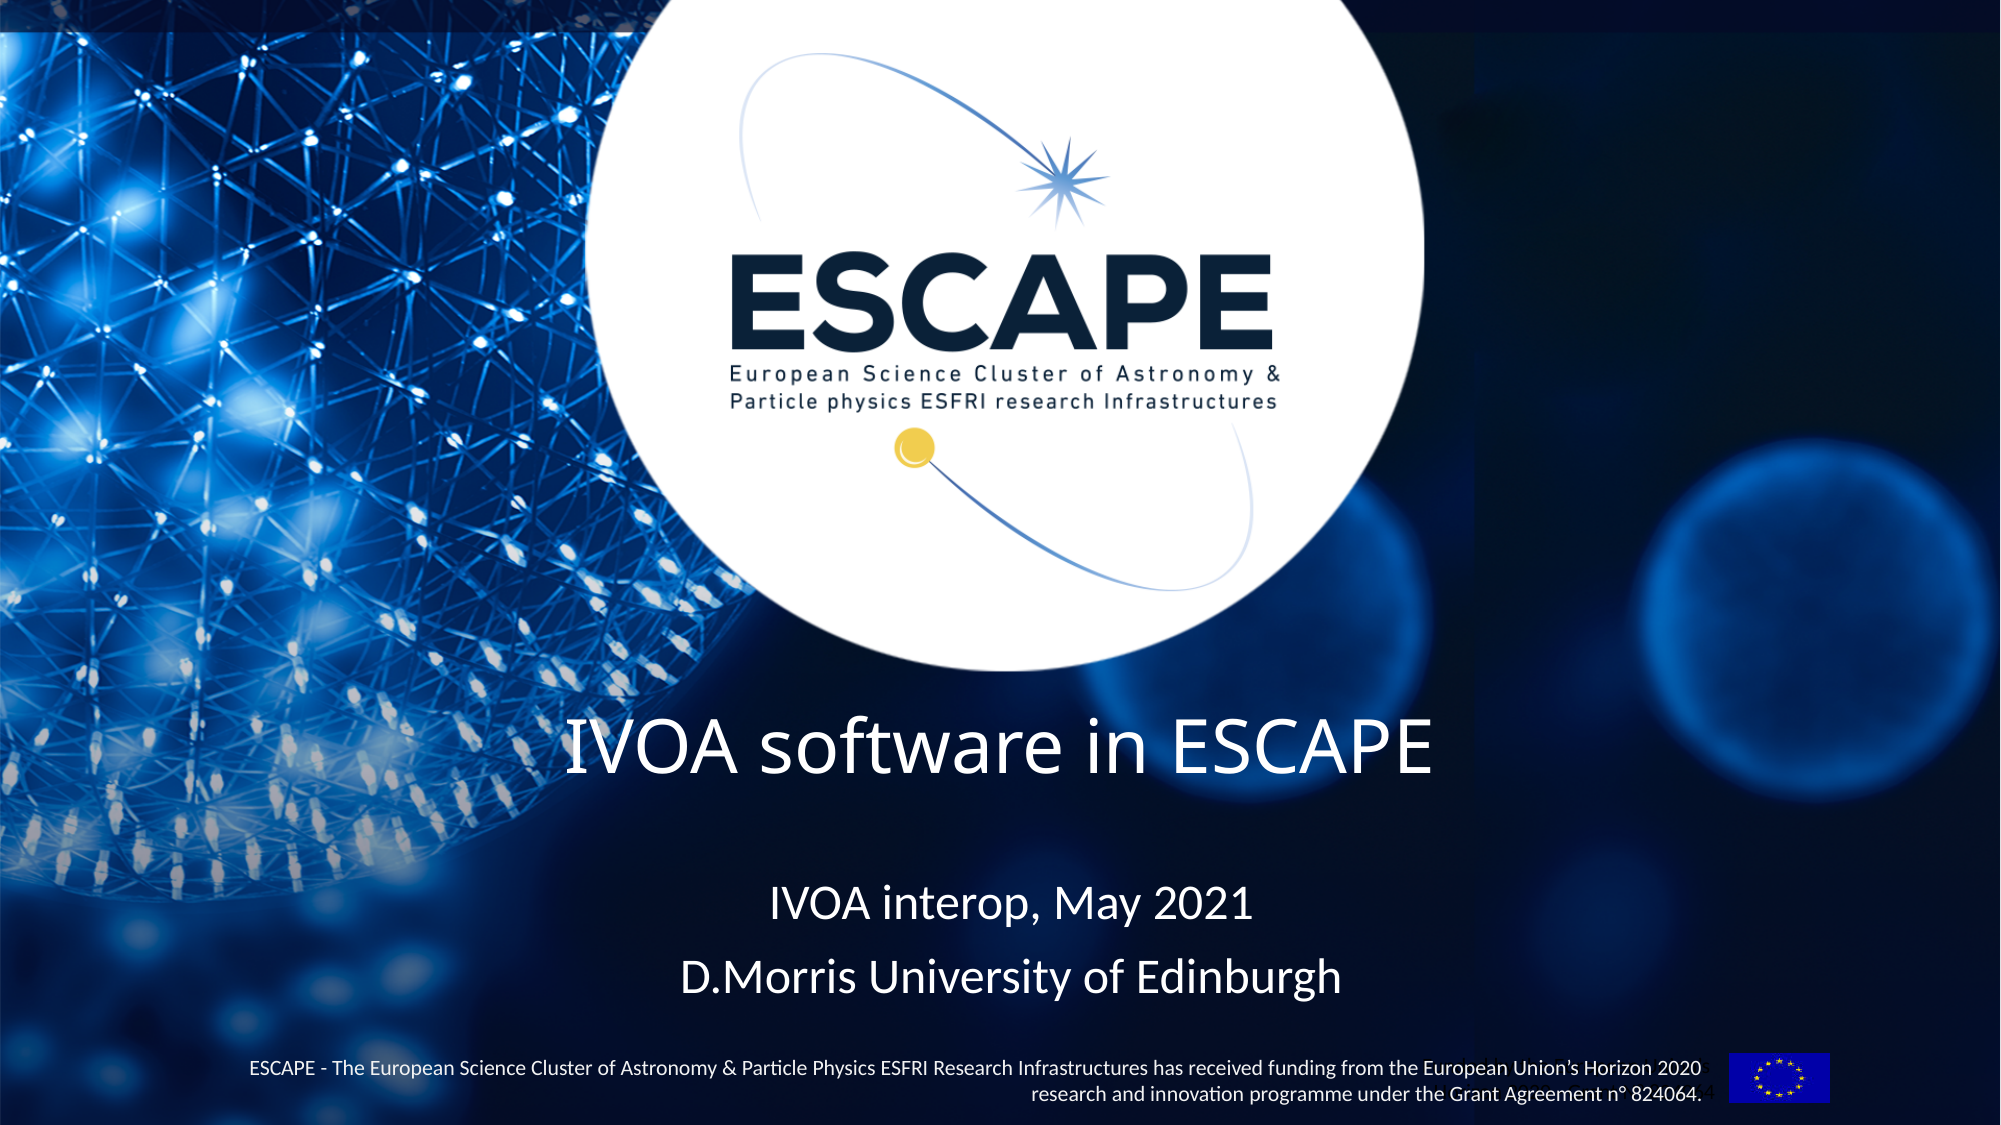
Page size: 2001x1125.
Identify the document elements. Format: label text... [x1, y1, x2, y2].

subtitle IVOA interop, May 2021 D.Morris University of Edinburgh [448, 868, 1574, 1029]
picture [0, 0, 2001, 1125]
title IVOA software in ESCAPE [357, 679, 1642, 797]
